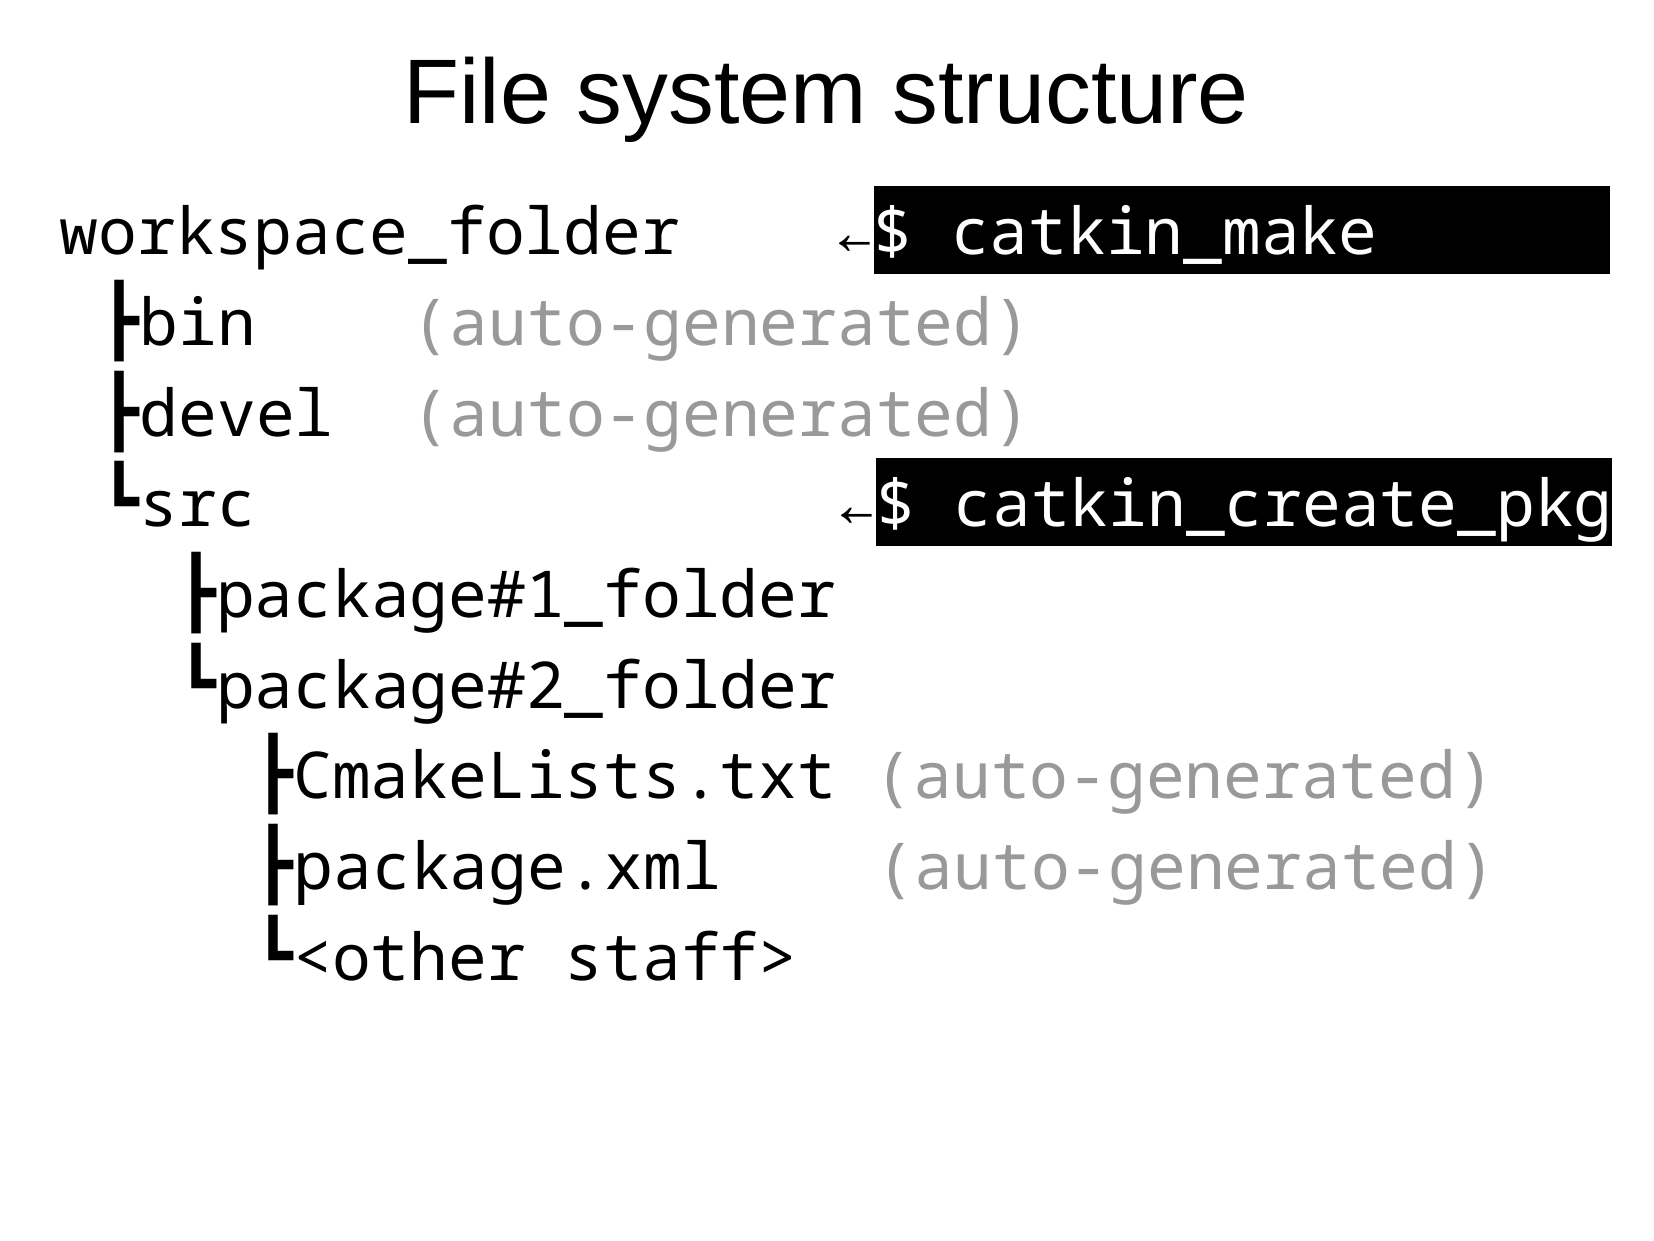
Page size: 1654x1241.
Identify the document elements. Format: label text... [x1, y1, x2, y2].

text_box workspace_folder ←$ catkin_make ┣bin (auto-generated) ┣devel (auto-generated) ┗src ←$ catkin_create_pkg ┣package#1_folder ┗package#2_folder ┣CmakeLists.txt (auto-generated) ┣package.xml (auto-generated) ┗<other staff> [45, 178, 1638, 1003]
title File system structure [82, 0, 1571, 178]
